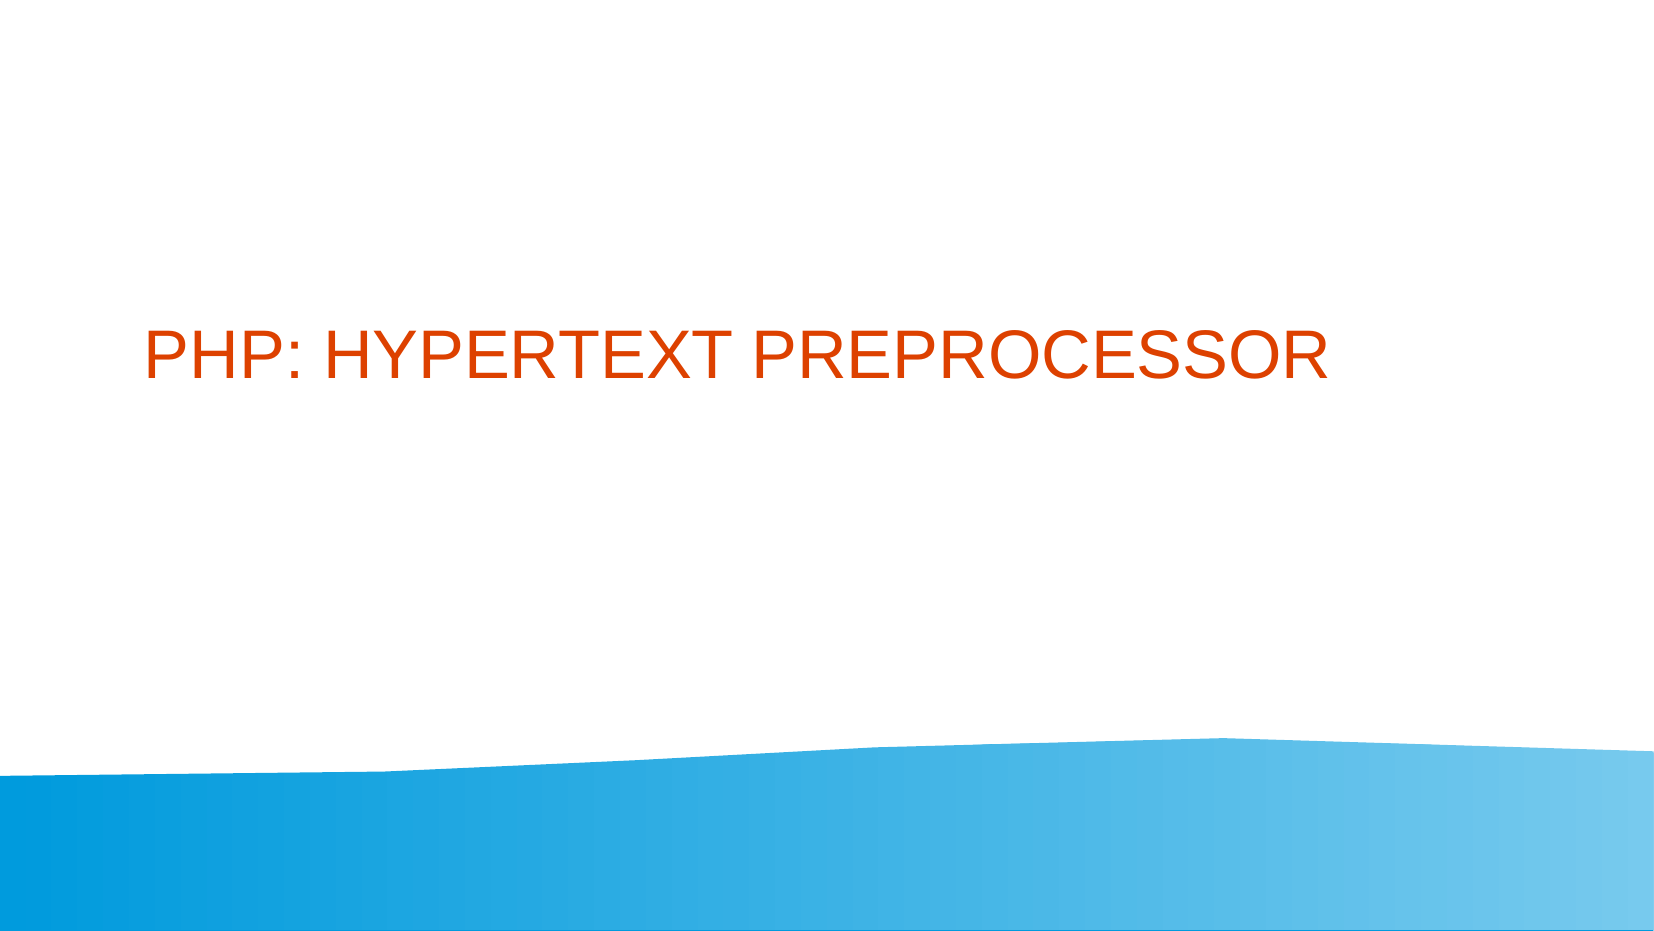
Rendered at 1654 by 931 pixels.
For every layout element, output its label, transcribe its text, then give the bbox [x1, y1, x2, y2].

title PHP: HYPERTEXT PREPROCESSOR [0, 265, 1477, 443]
